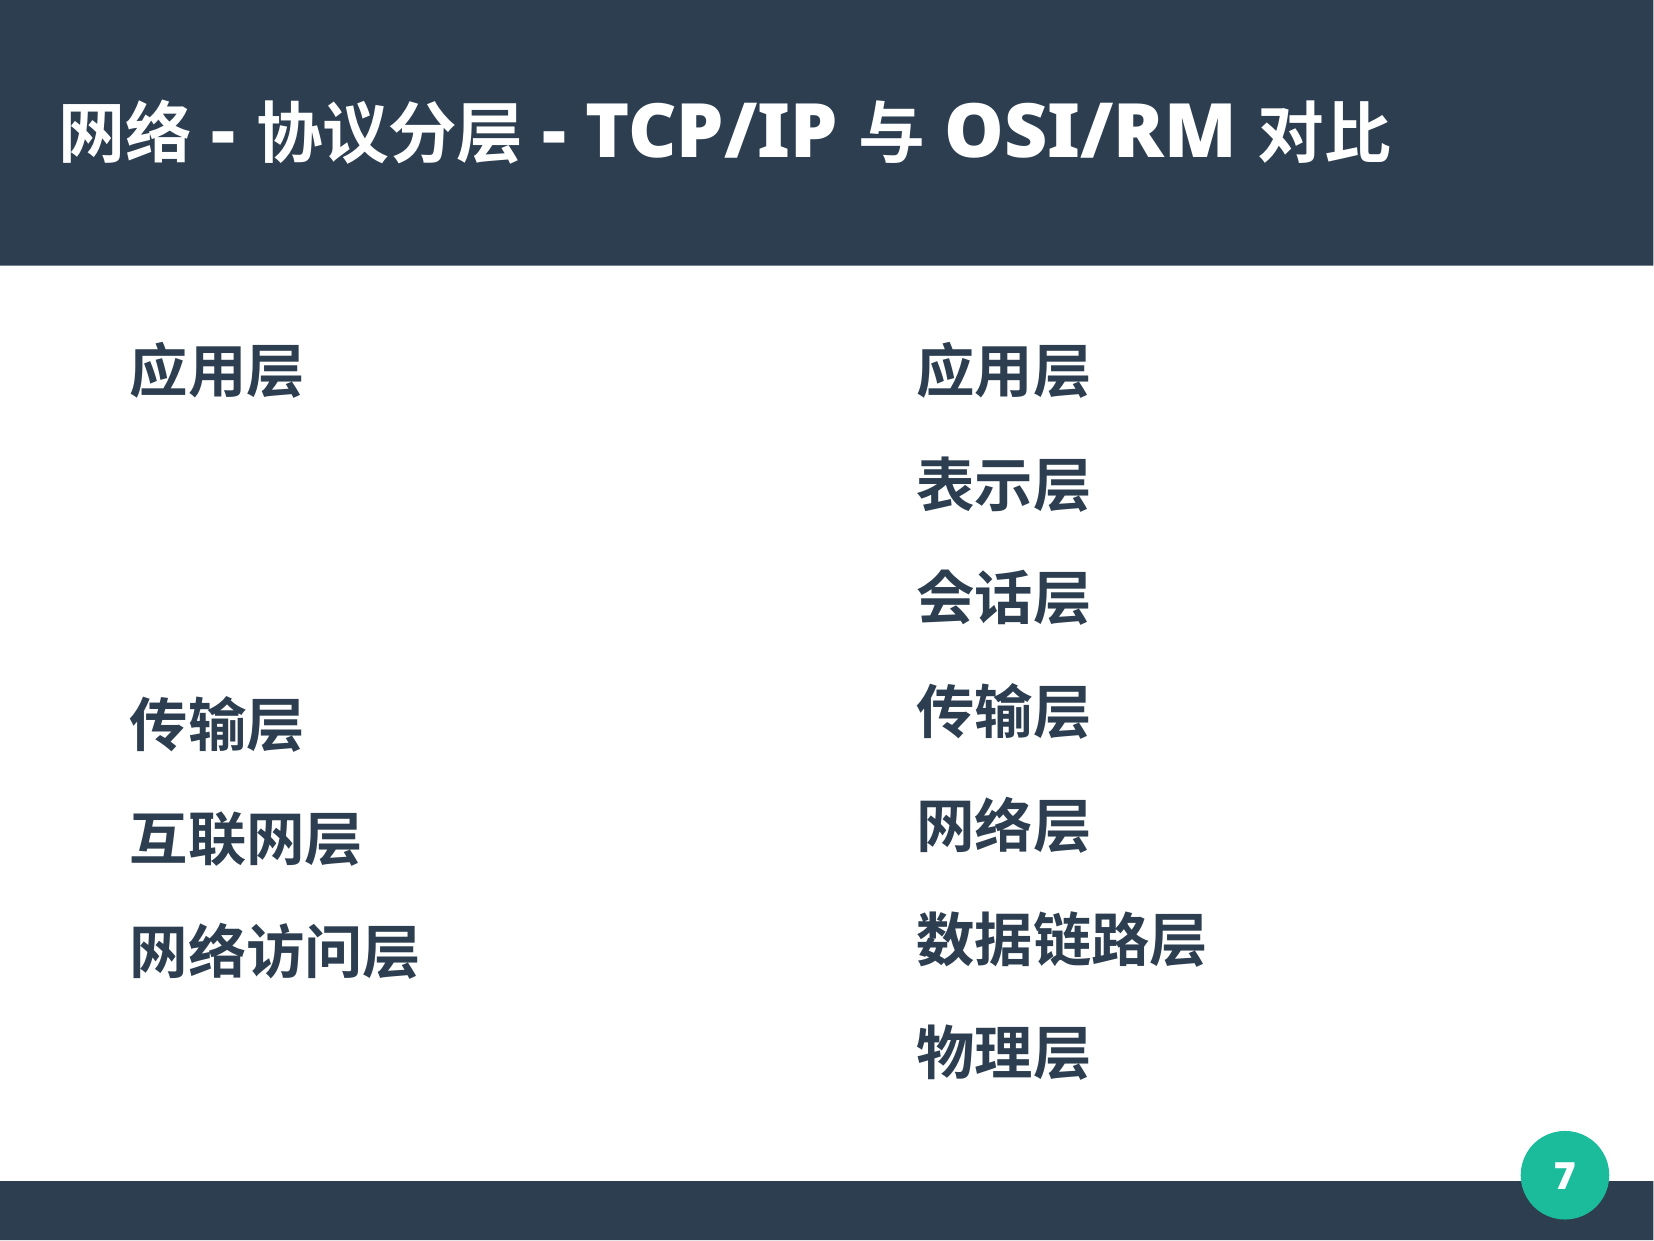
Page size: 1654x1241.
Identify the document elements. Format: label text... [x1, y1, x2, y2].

list 应用层 传输层 互联网层 网络访问层 [59, 324, 809, 1152]
list 应用层 表示层 会话层 传输层 网络层 数据链路层 物理层 [845, 324, 1596, 1152]
title 网络-协议分层- TCP/IP与OSI/RM对比 [59, 49, 1595, 207]
